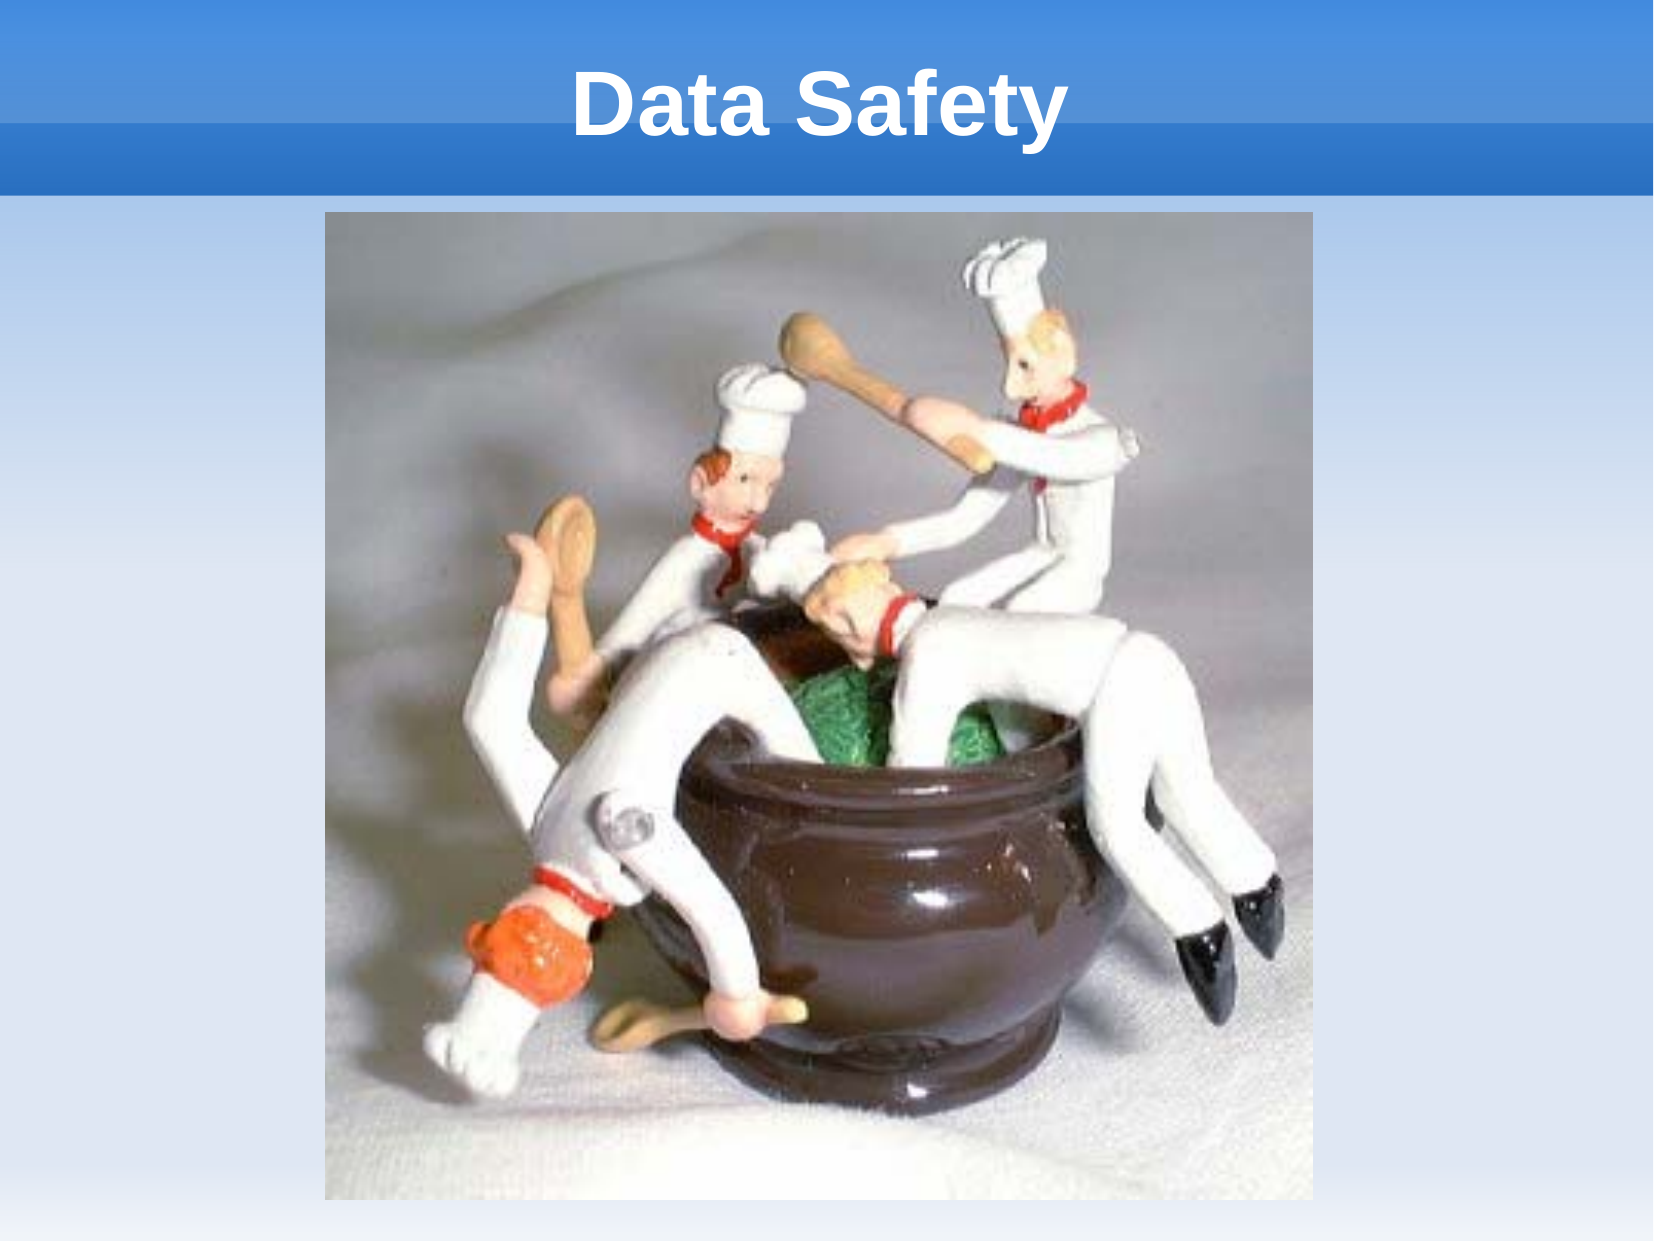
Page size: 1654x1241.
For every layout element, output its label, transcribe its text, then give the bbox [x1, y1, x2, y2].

picture [0, 0, 1654, 1241]
title Data Safety [76, 0, 1565, 208]
